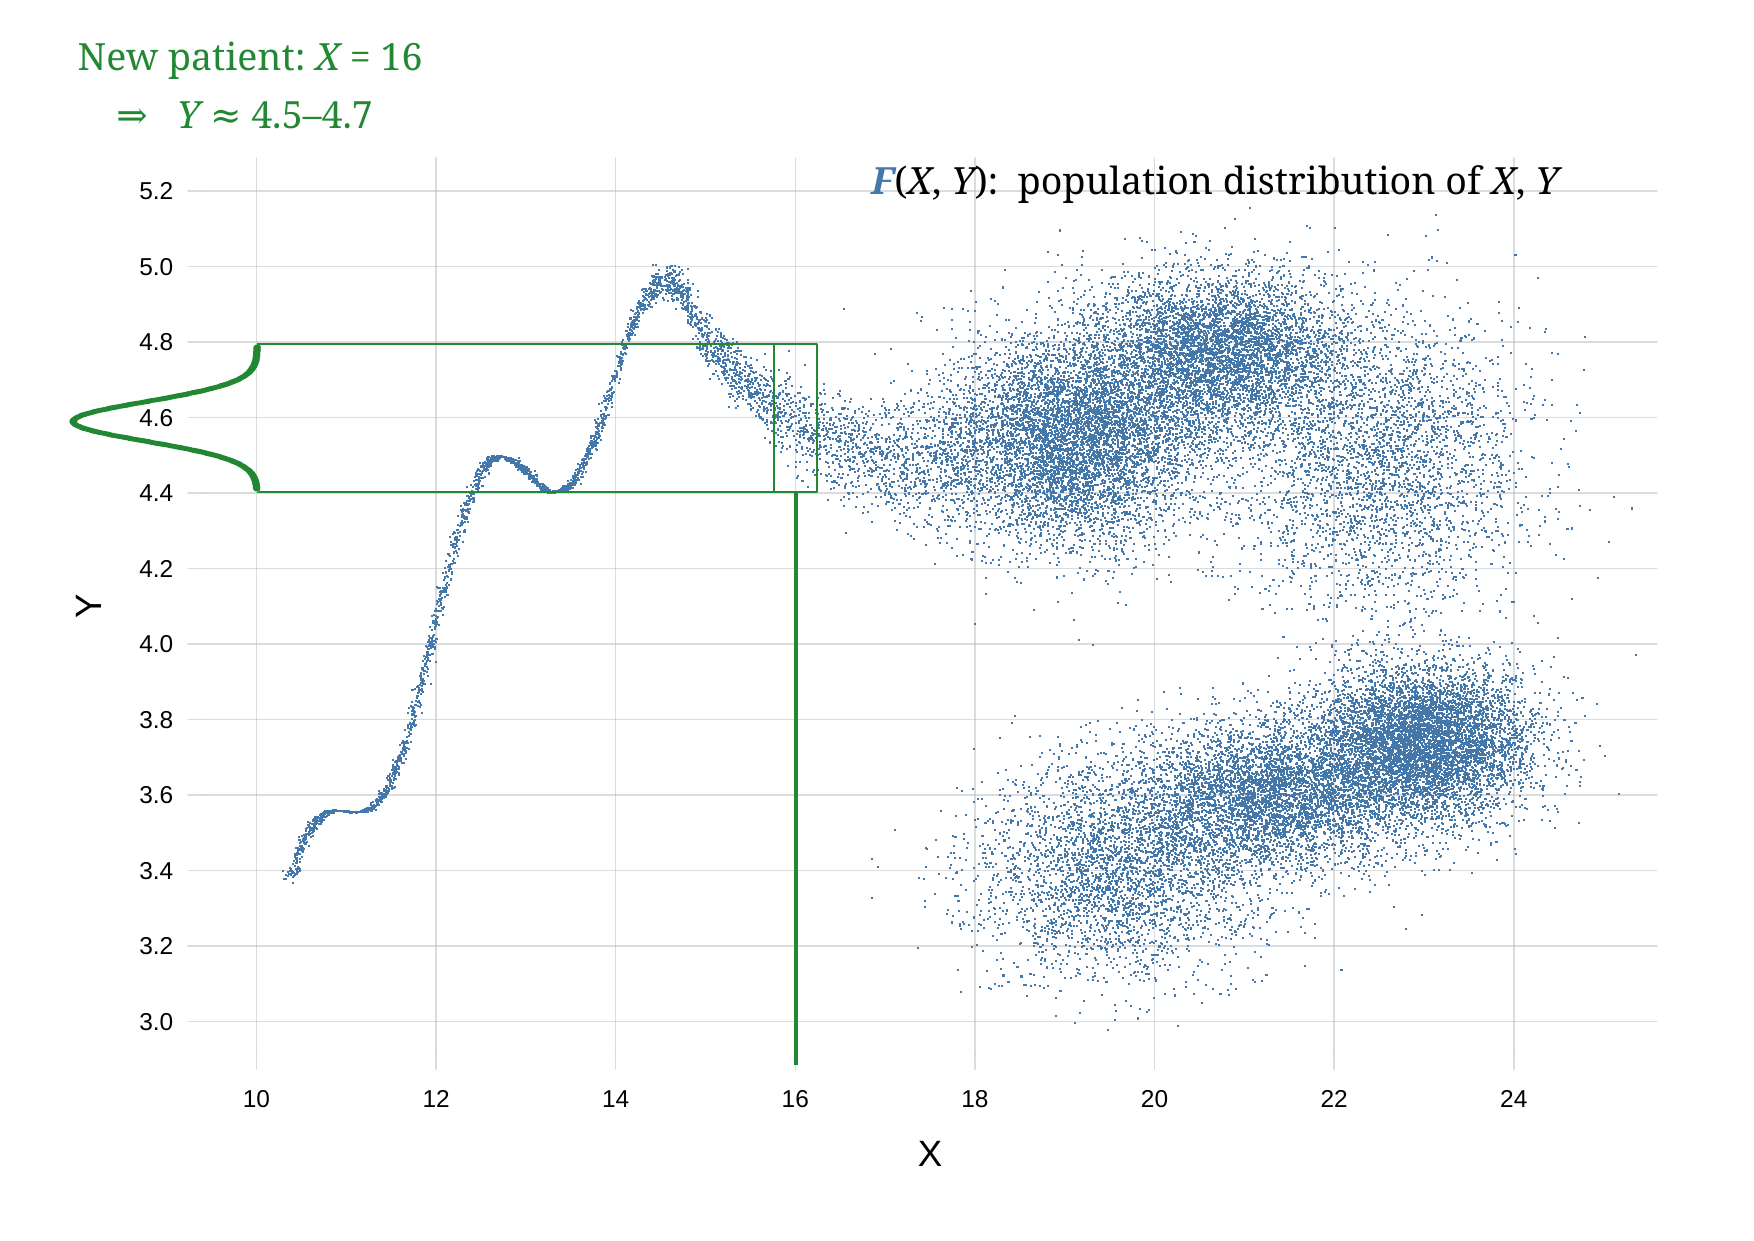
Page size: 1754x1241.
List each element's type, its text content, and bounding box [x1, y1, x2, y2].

text_box F(X, Y): population distribution of X, Y [856, 146, 1624, 216]
text_box New patient: X = 16 [62, 23, 633, 93]
text_box ⇒ Y ≈ 4.5–4.7 [101, 80, 519, 150]
picture [36, 4, 1751, 1216]
